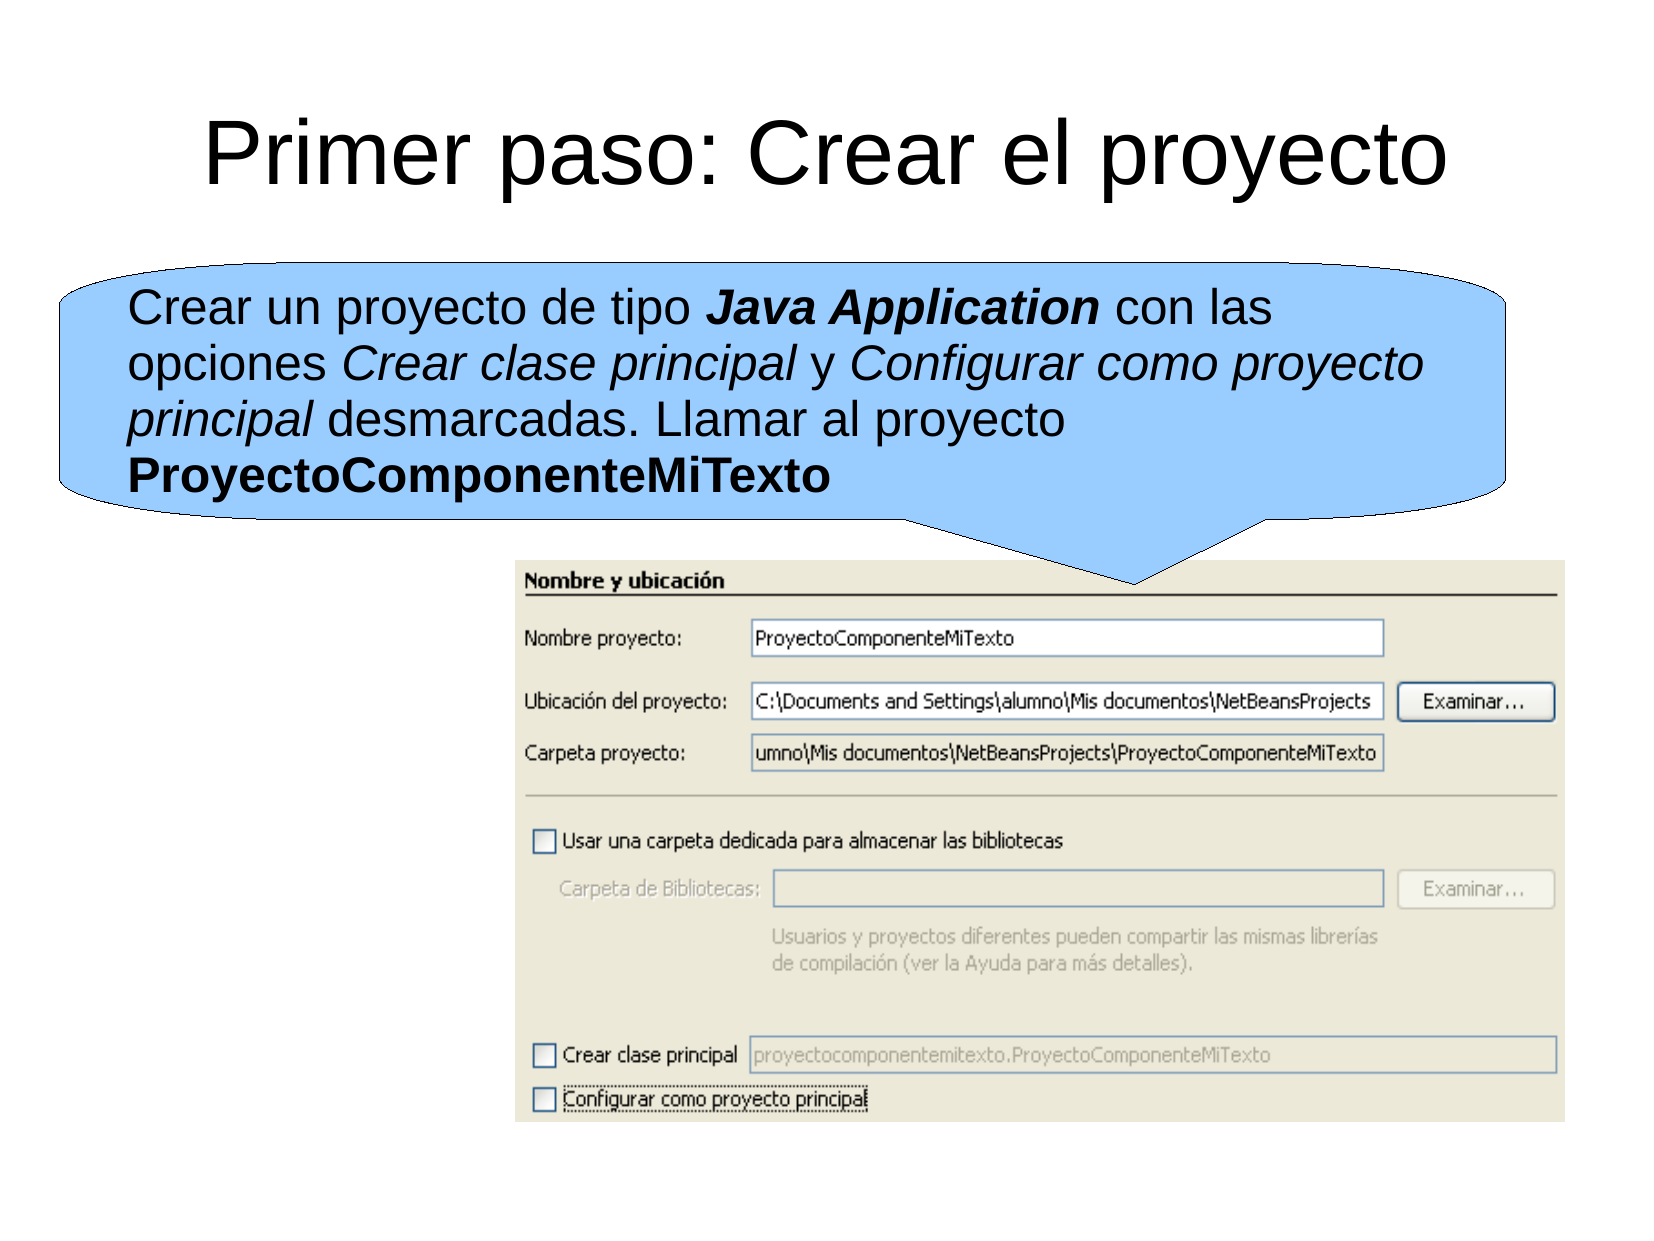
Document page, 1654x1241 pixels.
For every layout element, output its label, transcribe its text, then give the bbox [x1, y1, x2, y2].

picture [515, 560, 1565, 1123]
title Primer paso: Crear el proyecto [82, 49, 1571, 257]
text_box Crear un proyecto de tipo Java Application con las opciones Crear clase principal y Configurar como proyecto principal desmarcadas. Llamar al proyecto ProyectoComponenteMiTexto [59, 262, 1506, 585]
